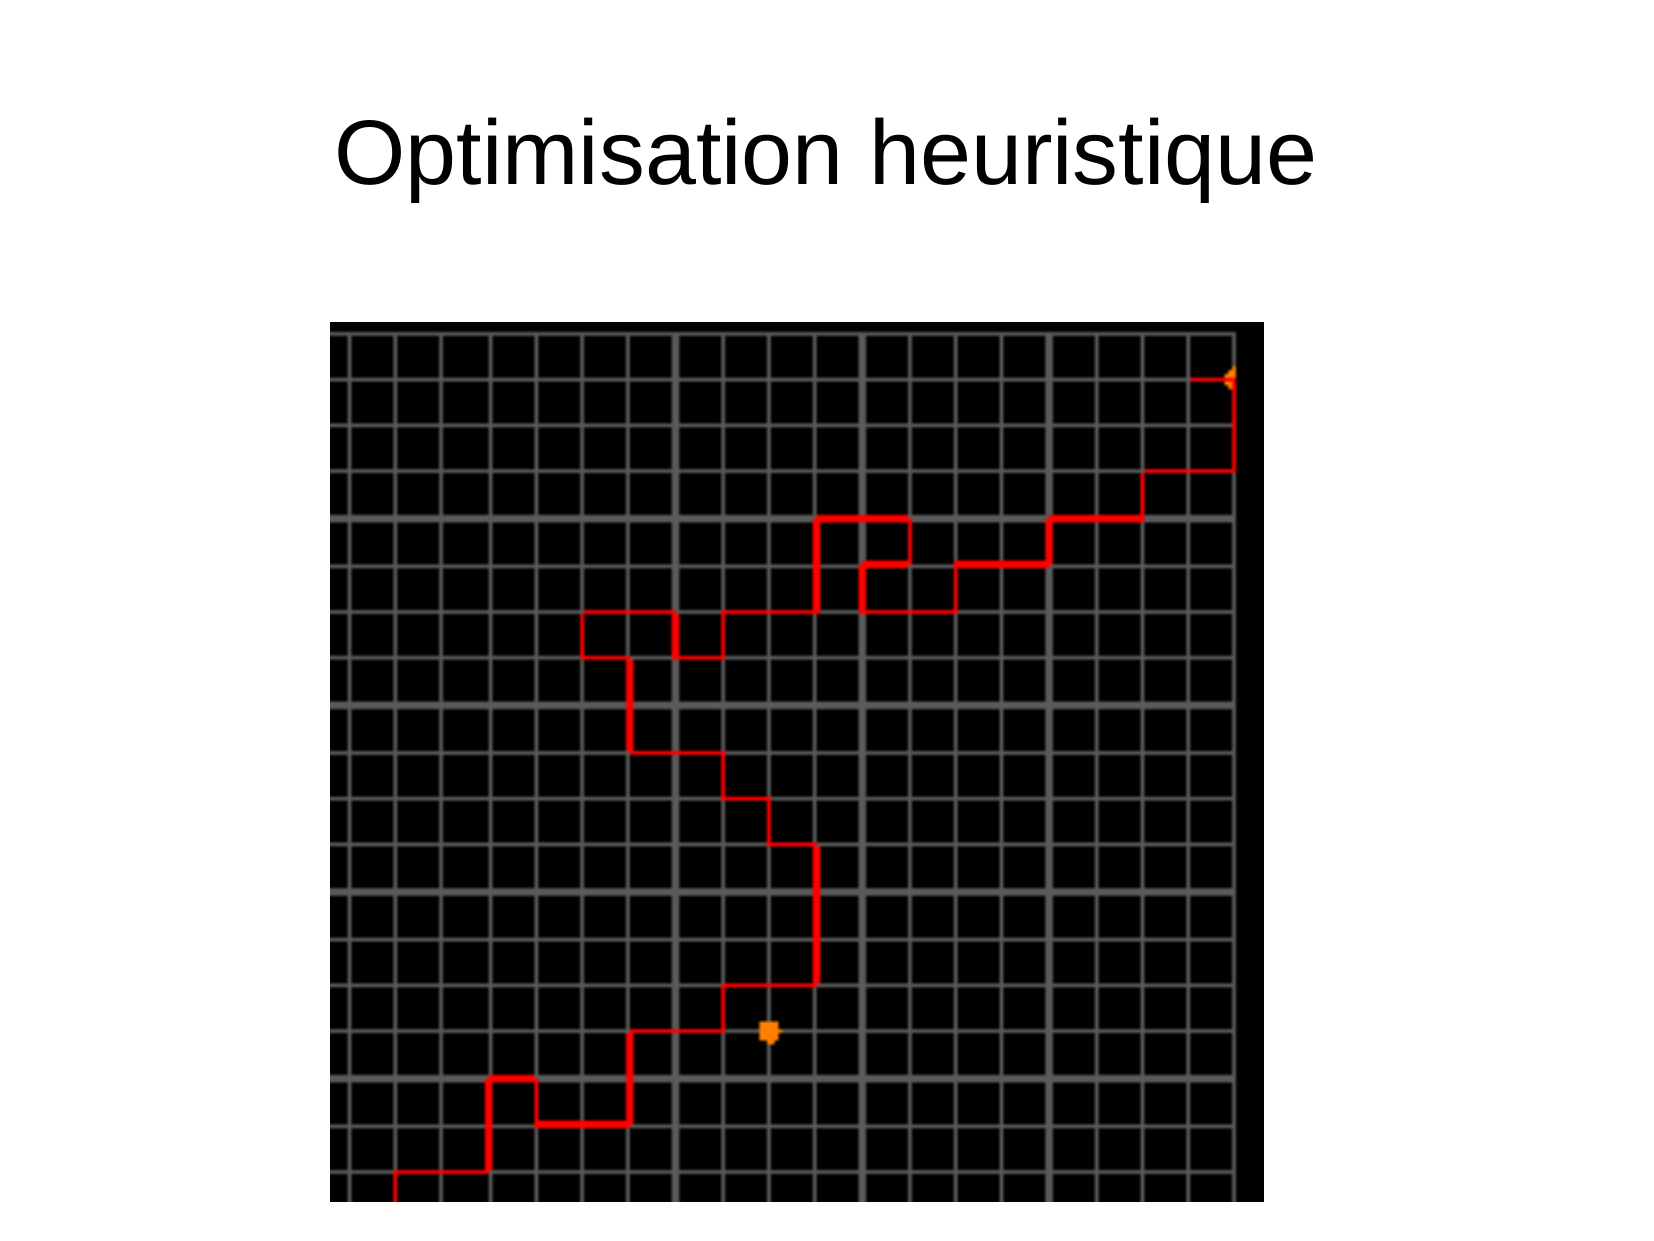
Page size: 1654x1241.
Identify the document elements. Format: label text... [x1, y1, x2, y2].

picture [330, 322, 1264, 1203]
title Optimisation heuristique [82, 49, 1571, 257]
